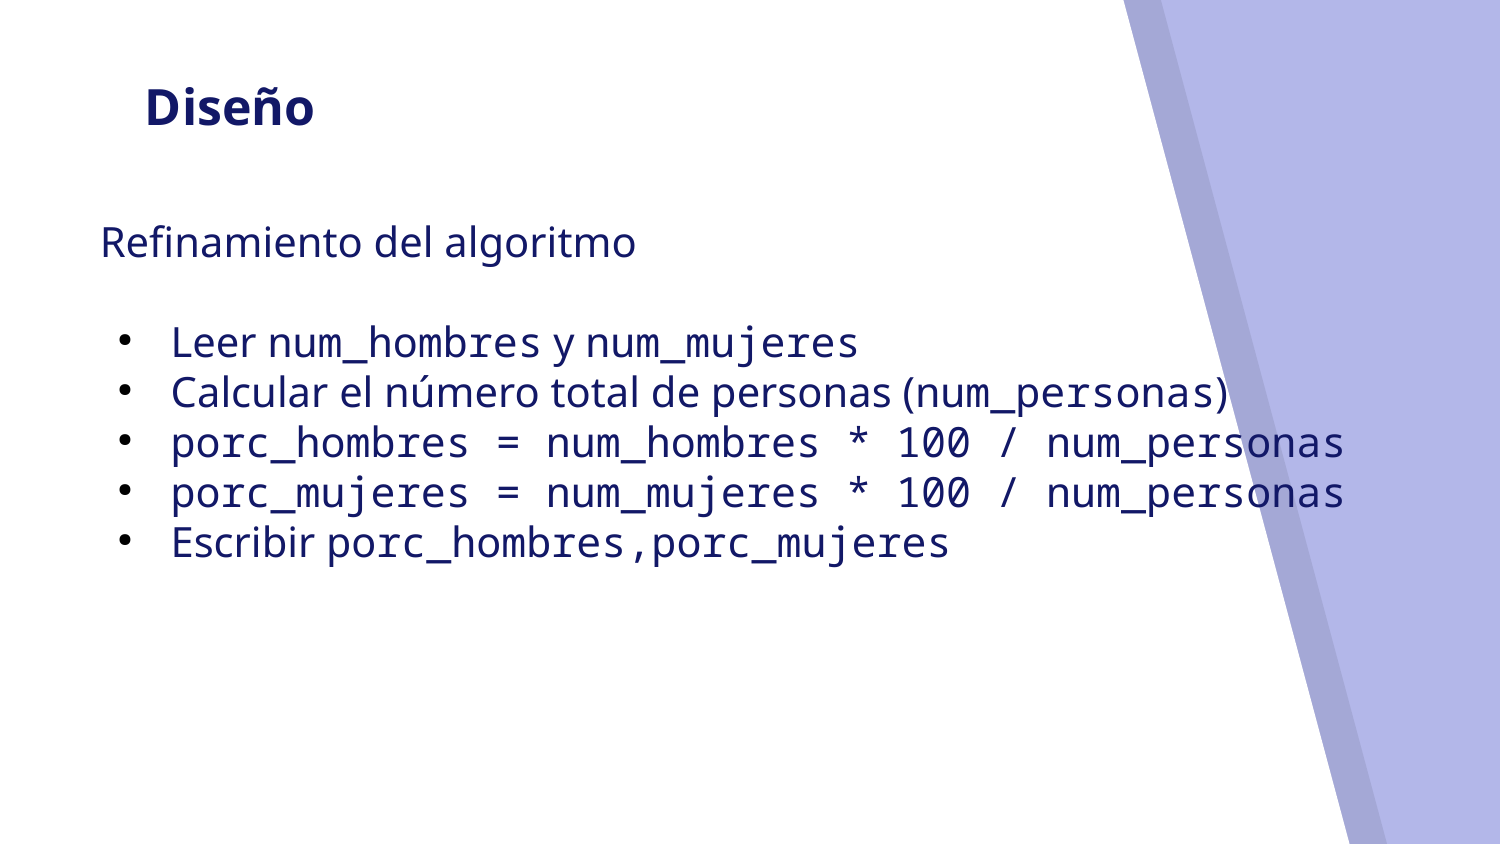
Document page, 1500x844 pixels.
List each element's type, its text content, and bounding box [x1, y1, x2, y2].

title Diseño [129, 70, 1004, 151]
list Refinamiento del algoritmo Leer num_hombres y num_mujeres Calcular el número total de personas (num_personas) porc_hombres = num_hombres * 100 / num_personas porc_mujeres = num_mujeres * 100 / num_personas Escribir porc_hombres,porc_mujeres [47, 200, 1418, 571]
